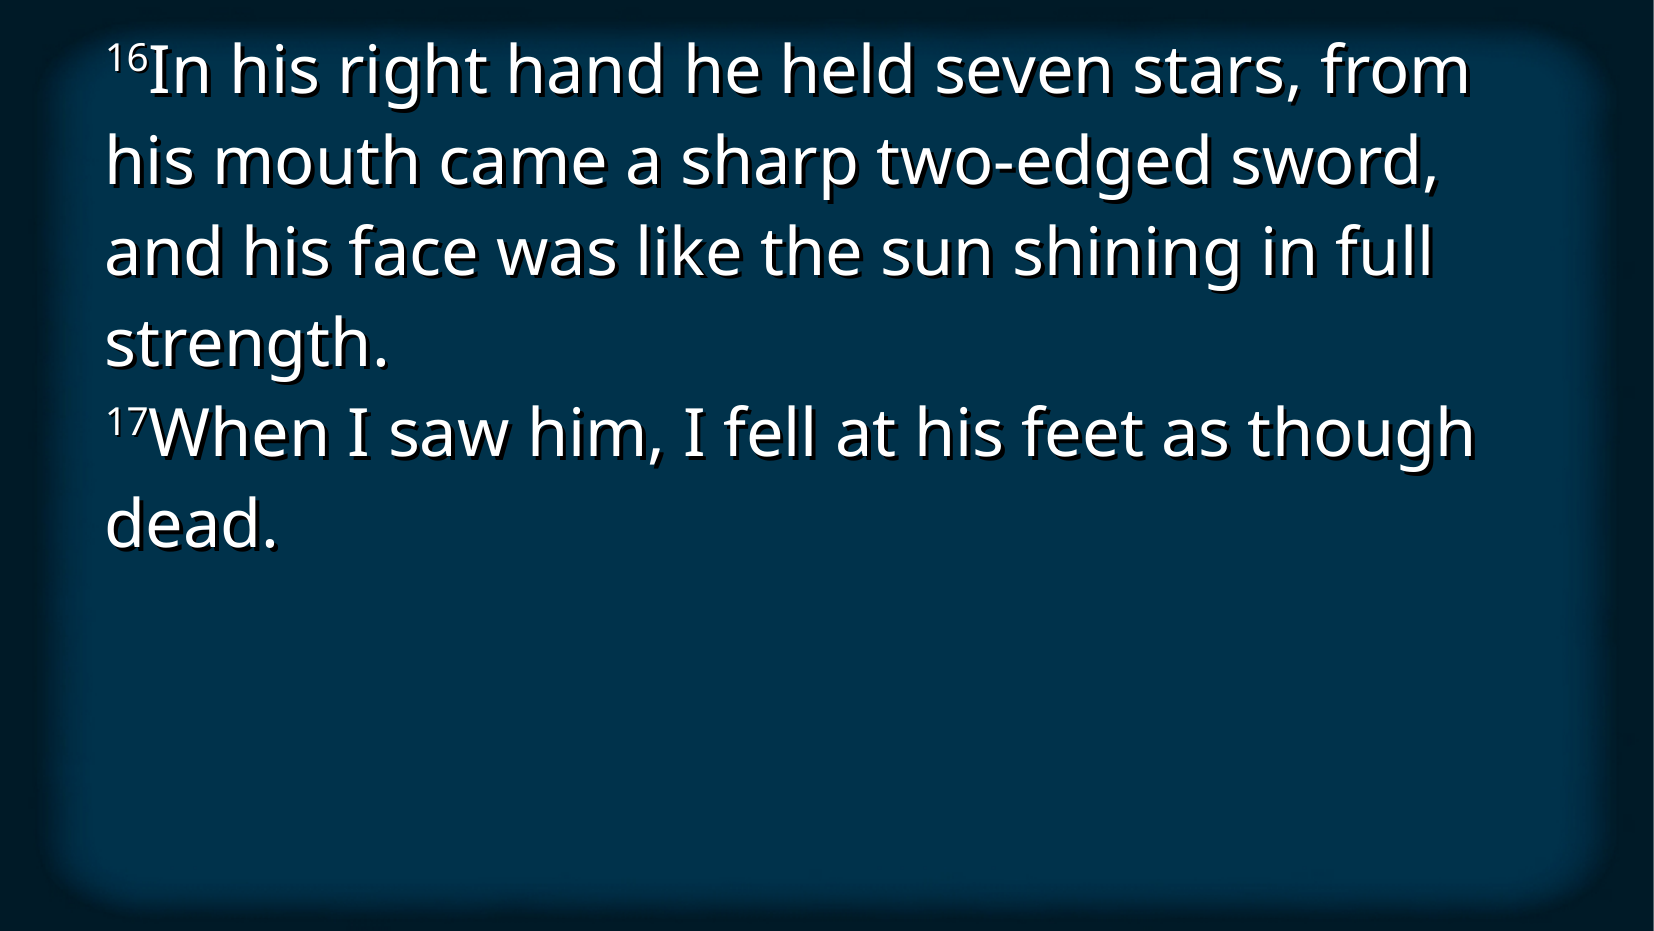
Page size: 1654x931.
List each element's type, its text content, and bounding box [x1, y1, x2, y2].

picture [0, 0, 1654, 931]
text_box 16In his right hand he held seven stars, from his mouth came a sharp two-edged sword, and his face was like the sun shining in full strength. 17When I saw him, I fell at his feet as though dead. [90, 15, 1591, 421]
